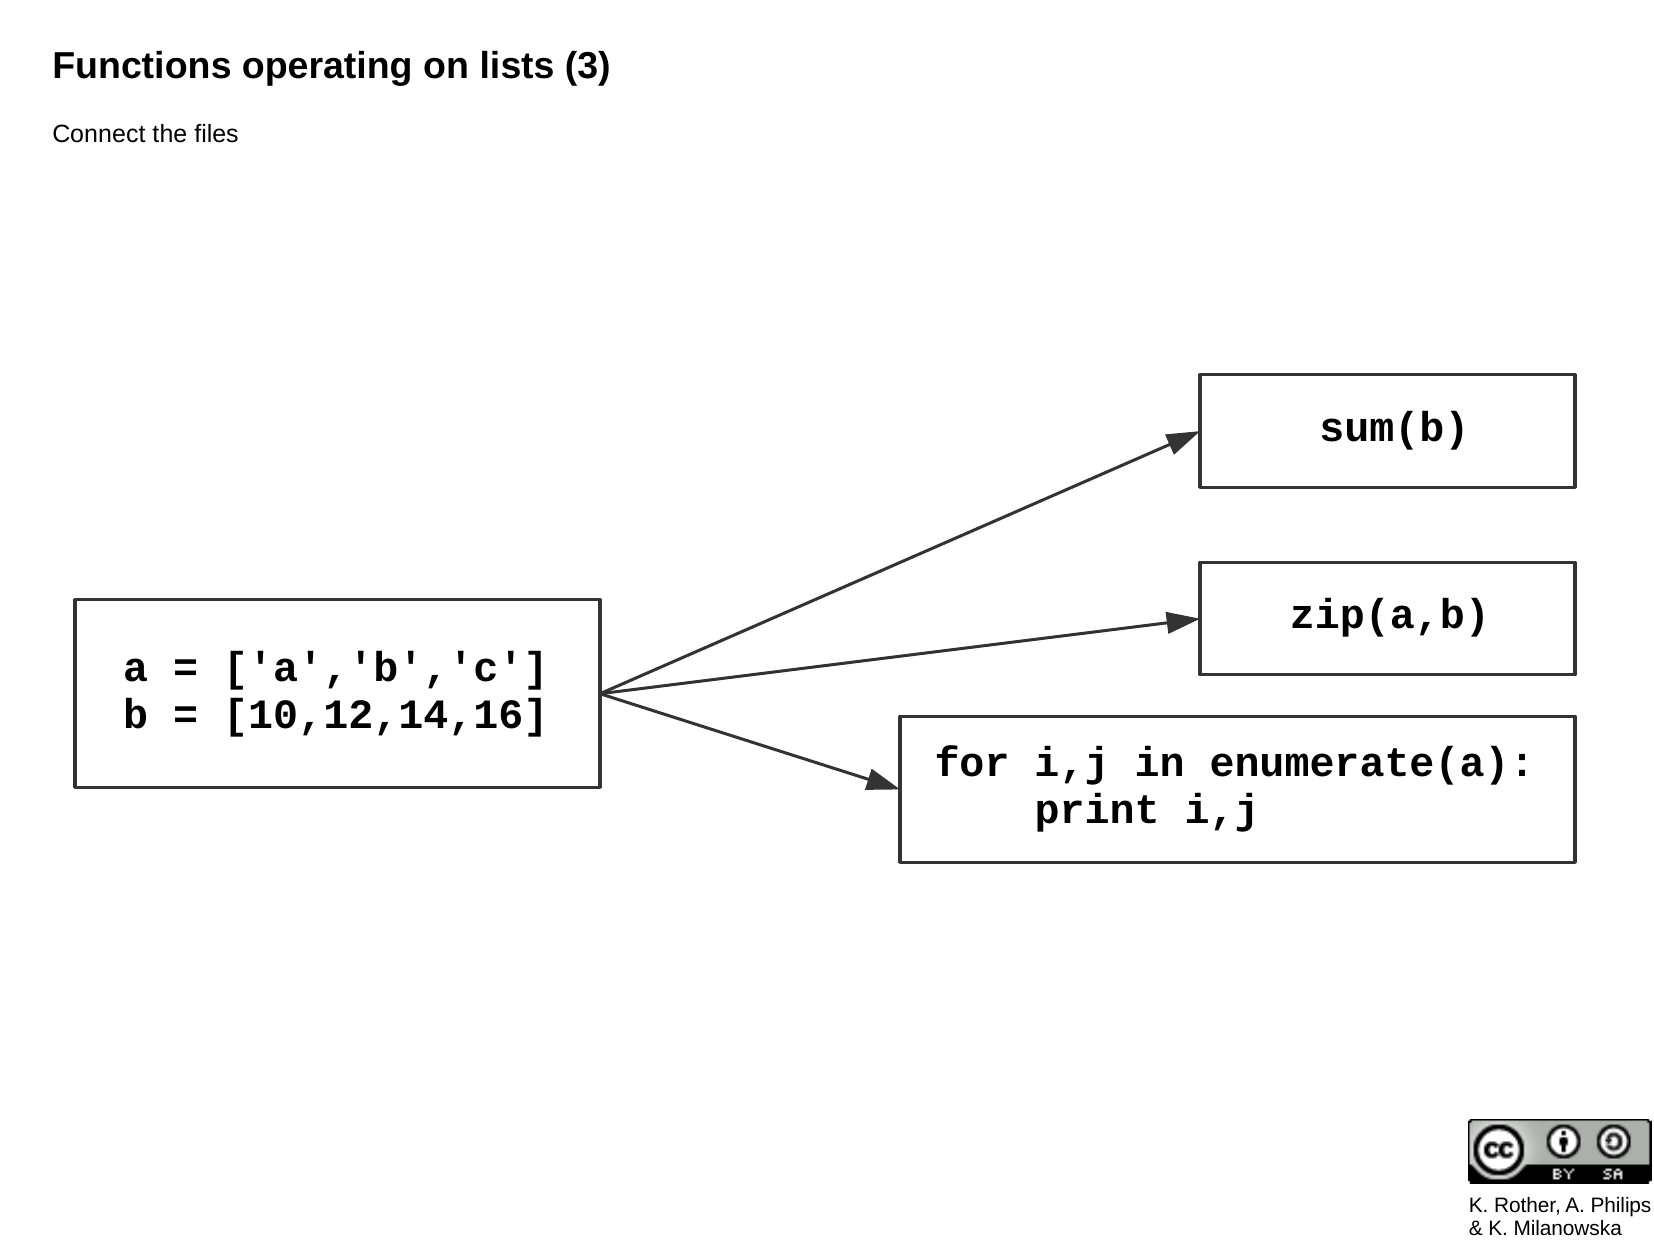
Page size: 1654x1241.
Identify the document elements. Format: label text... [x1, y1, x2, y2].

picture [1468, 1119, 1652, 1184]
text_box Functions operating on lists (3) [37, 37, 638, 100]
text_box a = ['a','b','c'] b = [10,12,14,16] [108, 639, 571, 751]
text_box sum(b) [1304, 399, 1568, 462]
text_box zip(a,b) [1275, 586, 1538, 650]
text_box Connect the files [37, 112, 488, 159]
text_box for i,j in enumerate(a): print i,j [919, 734, 1558, 845]
